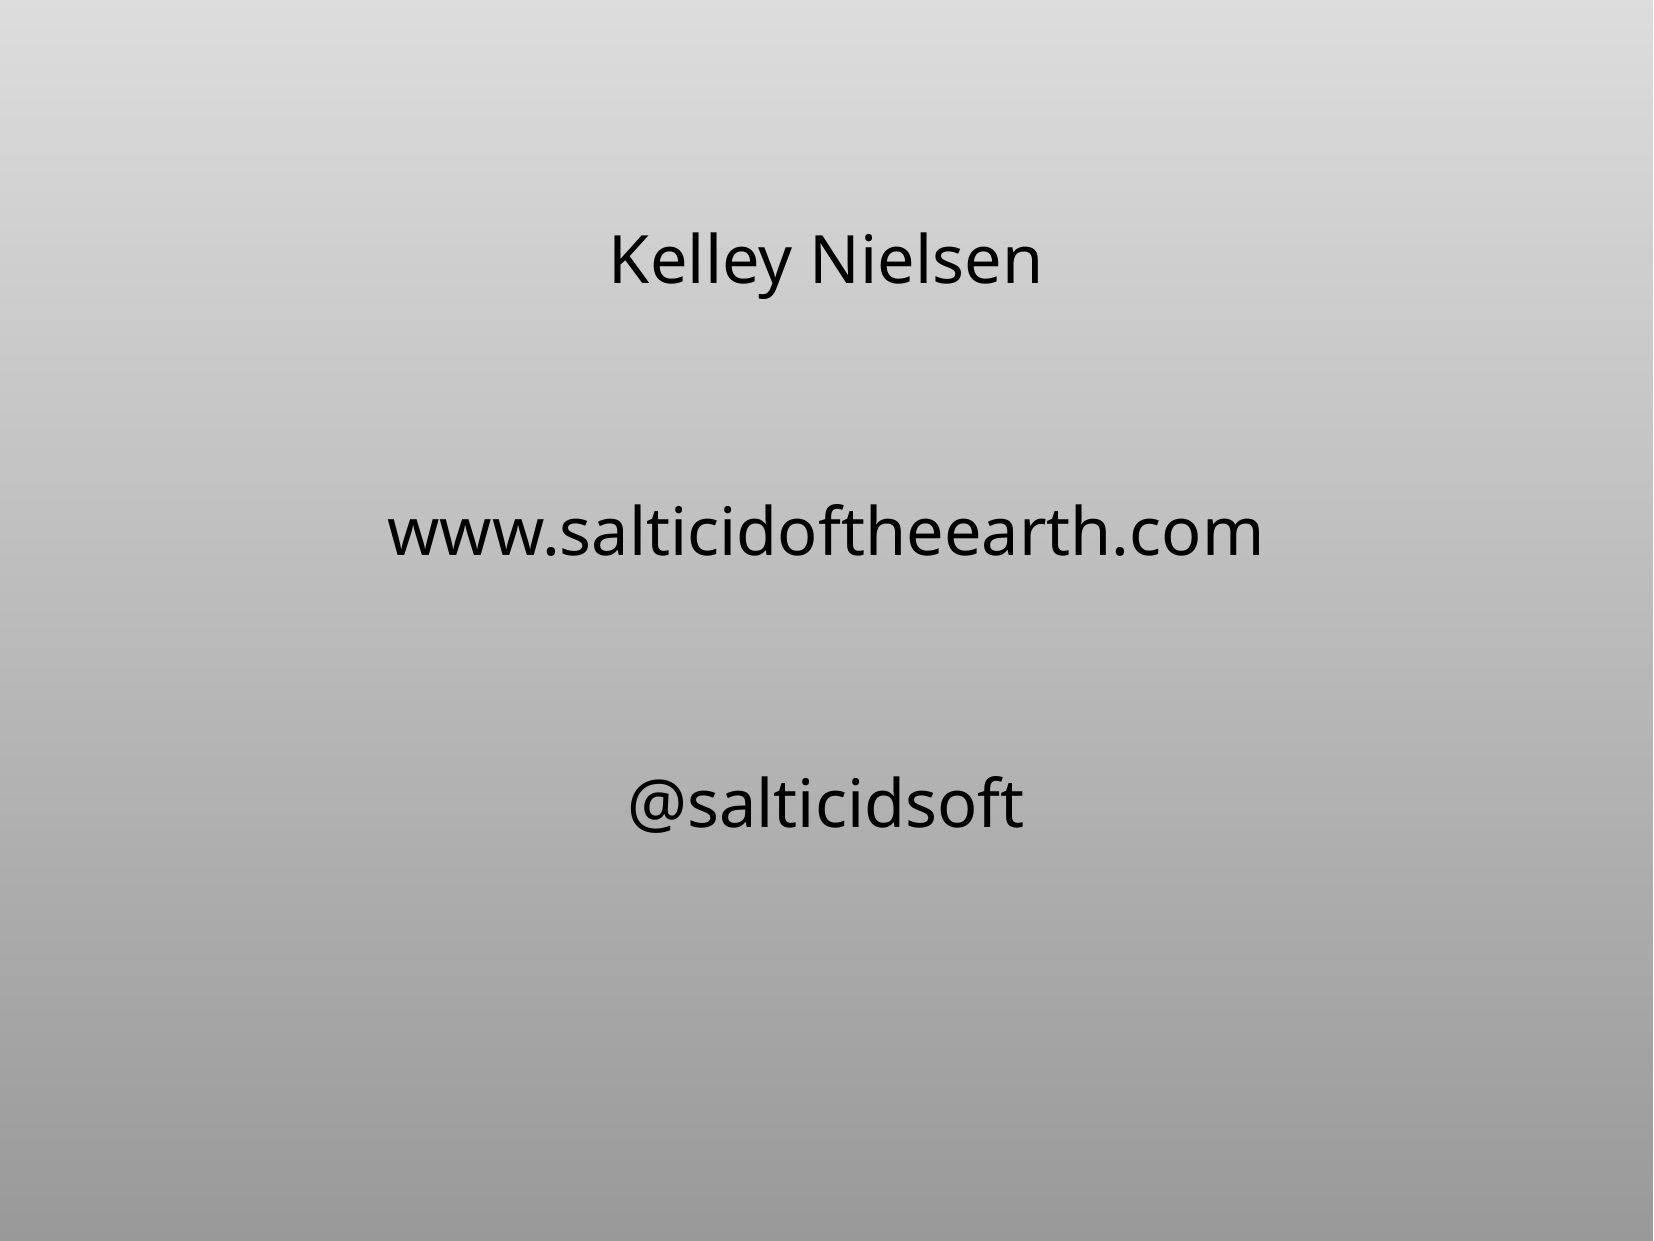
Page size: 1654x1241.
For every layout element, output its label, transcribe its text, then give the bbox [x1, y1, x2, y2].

subtitle Kelley Nielsen www.salticidoftheearth.com @salticidsoft [82, 49, 1571, 1010]
